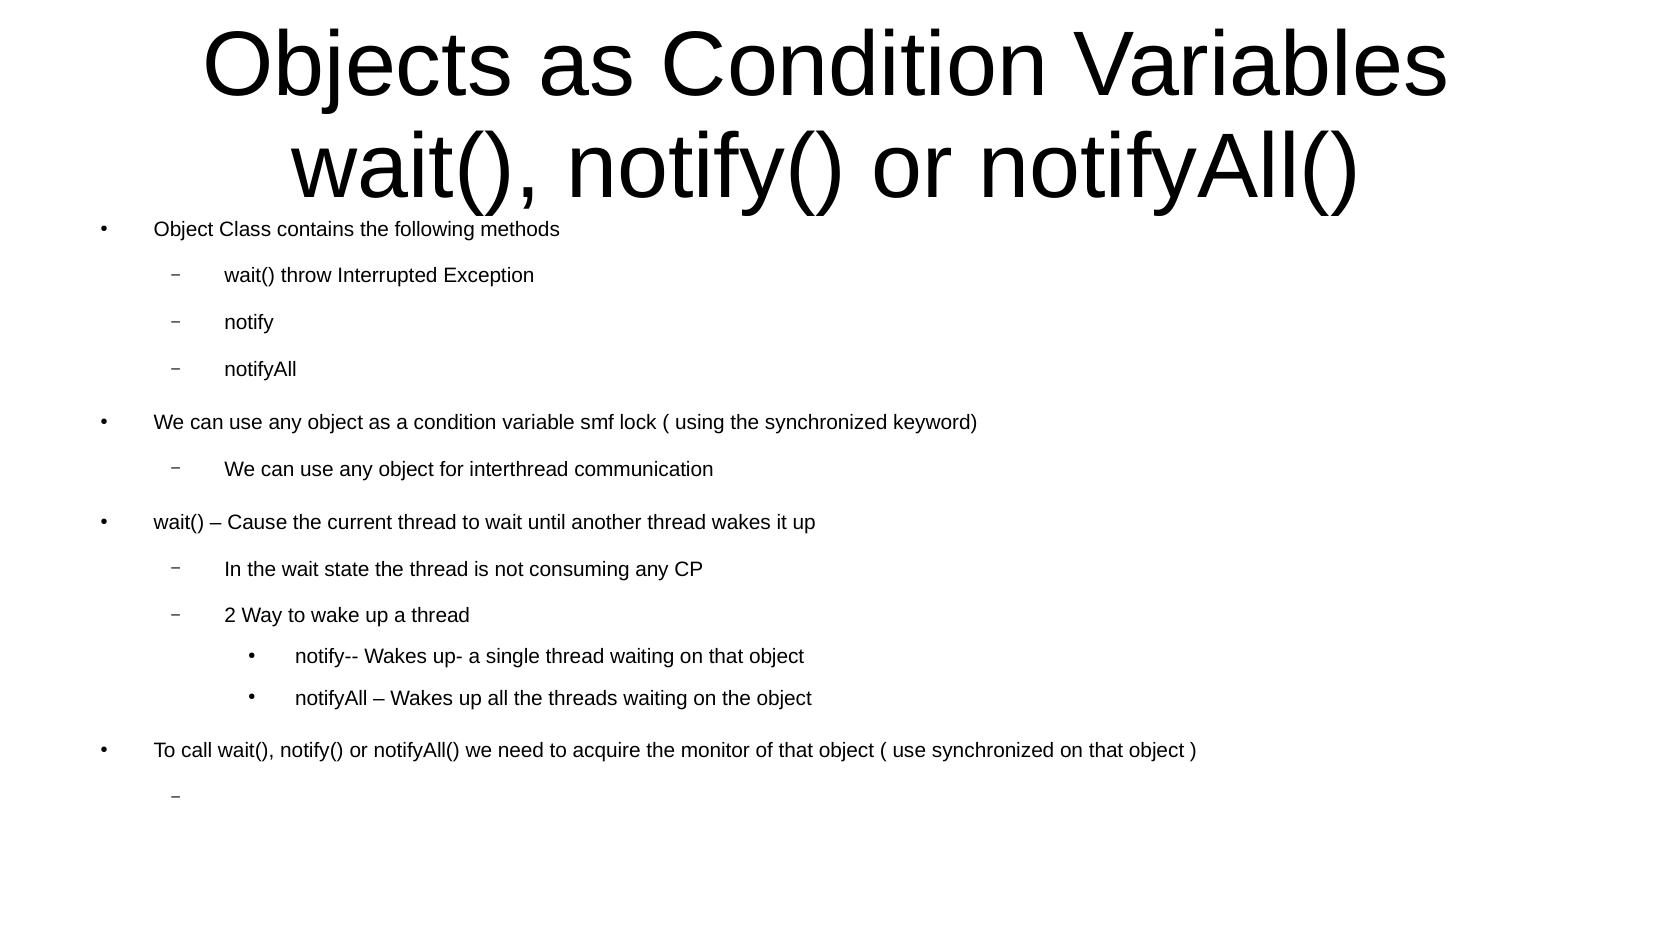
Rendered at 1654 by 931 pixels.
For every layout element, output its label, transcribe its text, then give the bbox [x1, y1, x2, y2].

title Objects as Condition Variables wait(), notify() or notifyAll() [82, 12, 1571, 217]
list Object Class contains the following methods wait() throw Interrupted Exception notify notifyAll We can use any object as a condition variable smf lock ( using the synchronized keyword) We can use any object for interthread communication wait() – Cause the current thread to wait until another thread wakes it up In the wait state the thread is not consuming any CP 2 Way to wake up a thread notify-- Wakes up- a single thread waiting on that object notifyAll – Wakes up all the threads waiting on the object To call wait(), notify() or notifyAll() we need to acquire the monitor of that object ( use synchronized on that object ) [82, 217, 1636, 915]
